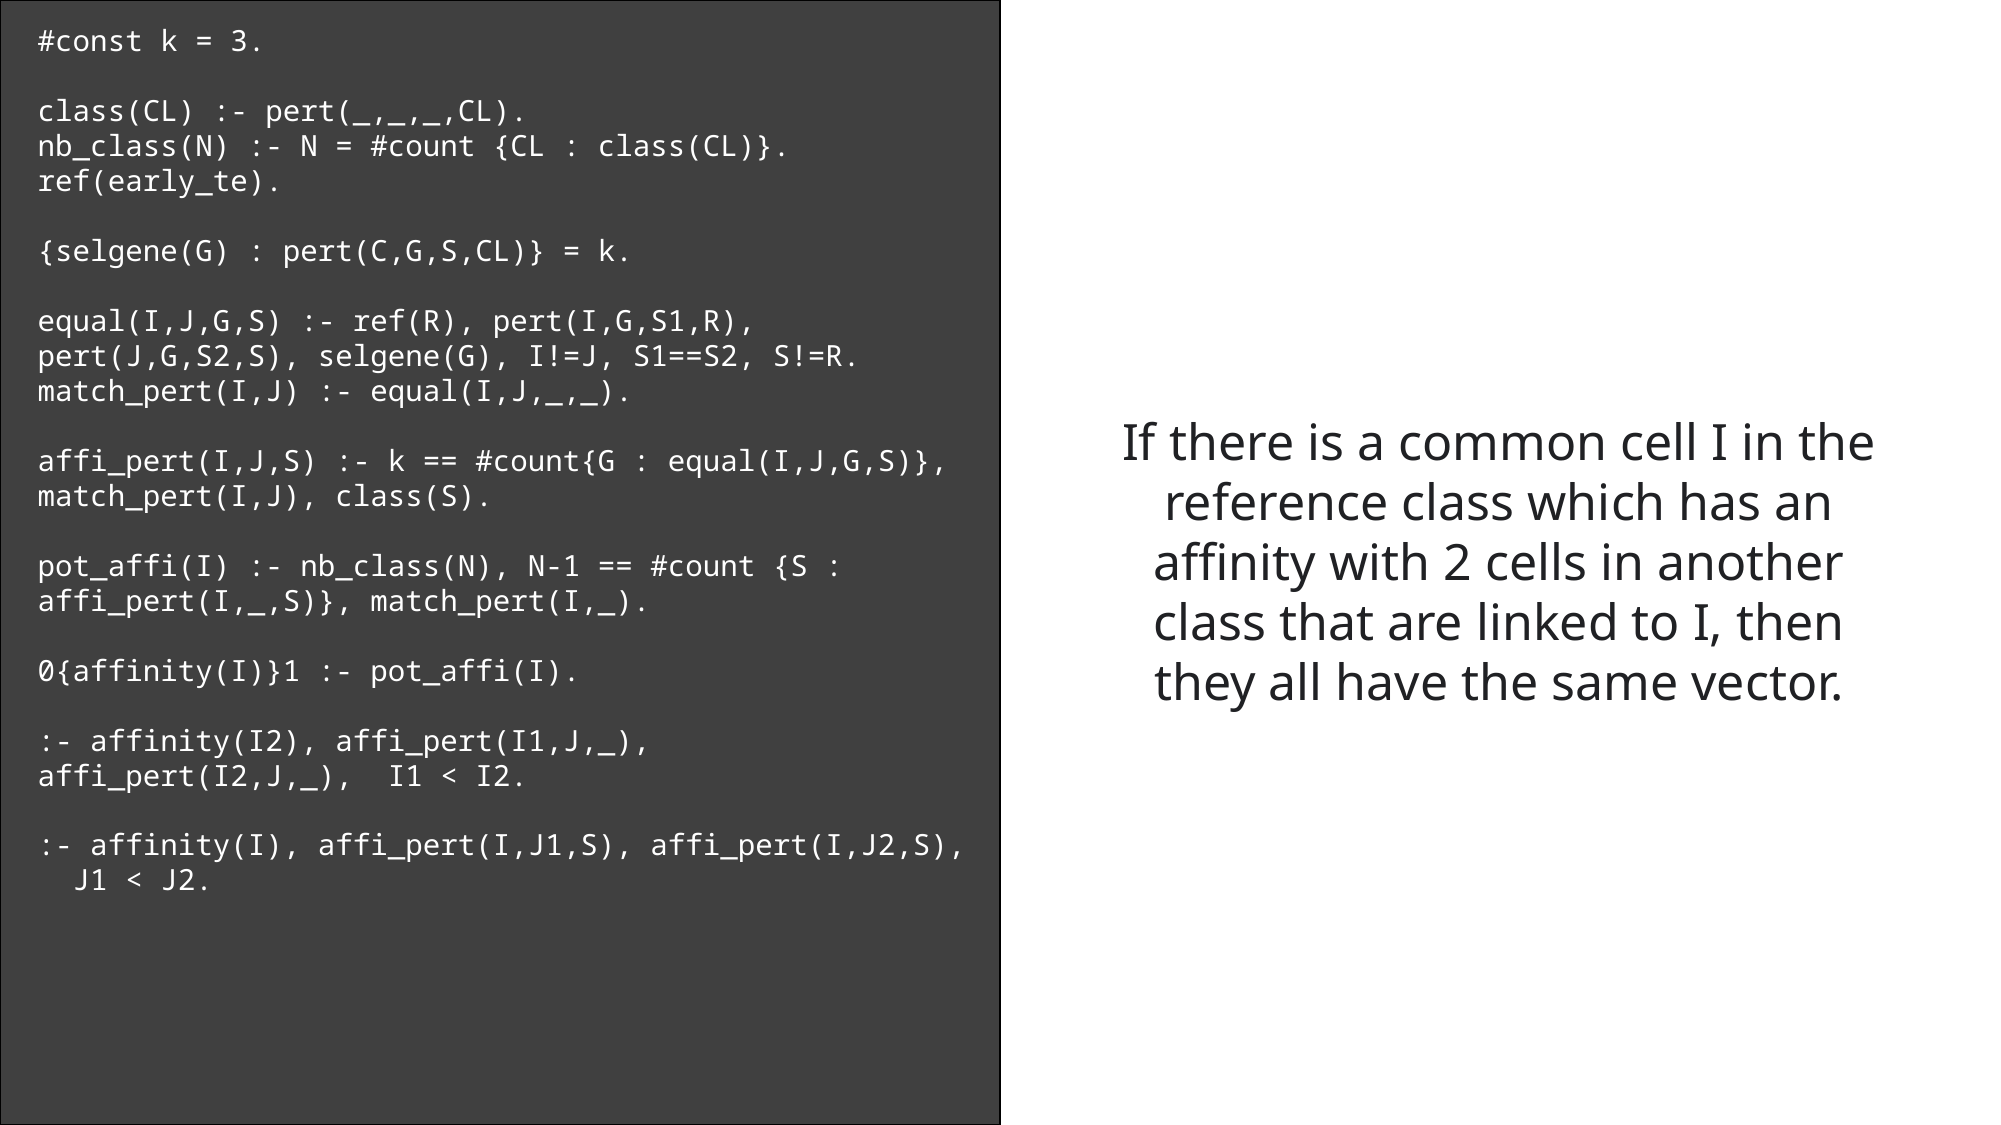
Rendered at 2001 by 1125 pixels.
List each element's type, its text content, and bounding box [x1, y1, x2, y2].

text_box #const k = 3. class(CL) :- pert(_,_,_,CL). nb_class(N) :- N = #count {CL : class(CL)}. ref(early_te). {selgene(G) : pert(C,G,S,CL)} = k. equal(I,J,G,S) :- ref(R), pert(I,G,S1,R), pert(J,G,S2,S), selgene(G), I!=J, S1==S2, S!=R. match_pert(I,J) :- equal(I,J,_,_). affi_pert(I,J,S) :- k == #count{G : equal(I,J,G,S)}, match_pert(I,J), class(S). pot_affi(I) :- nb_class(N), N-1 == #count {S : affi_pert(I,_,S)}, match_pert(I,_). 0{affinity(I)}1 :- pot_affi(I). :- affinity(I2), affi_pert(I1,J,_), affi_pert(I2,J,_), I1 < I2. :- affinity(I), affi_pert(I,J1,S), affi_pert(I,J2,S), J1 < J2. [22, 15, 982, 905]
text_box [0, 0, 1000, 1125]
text_box If there is a common cell I in the reference class which has an affinity with 2 cells in another class that are linked to I, then they all have the same vector. [1083, 403, 1915, 719]
